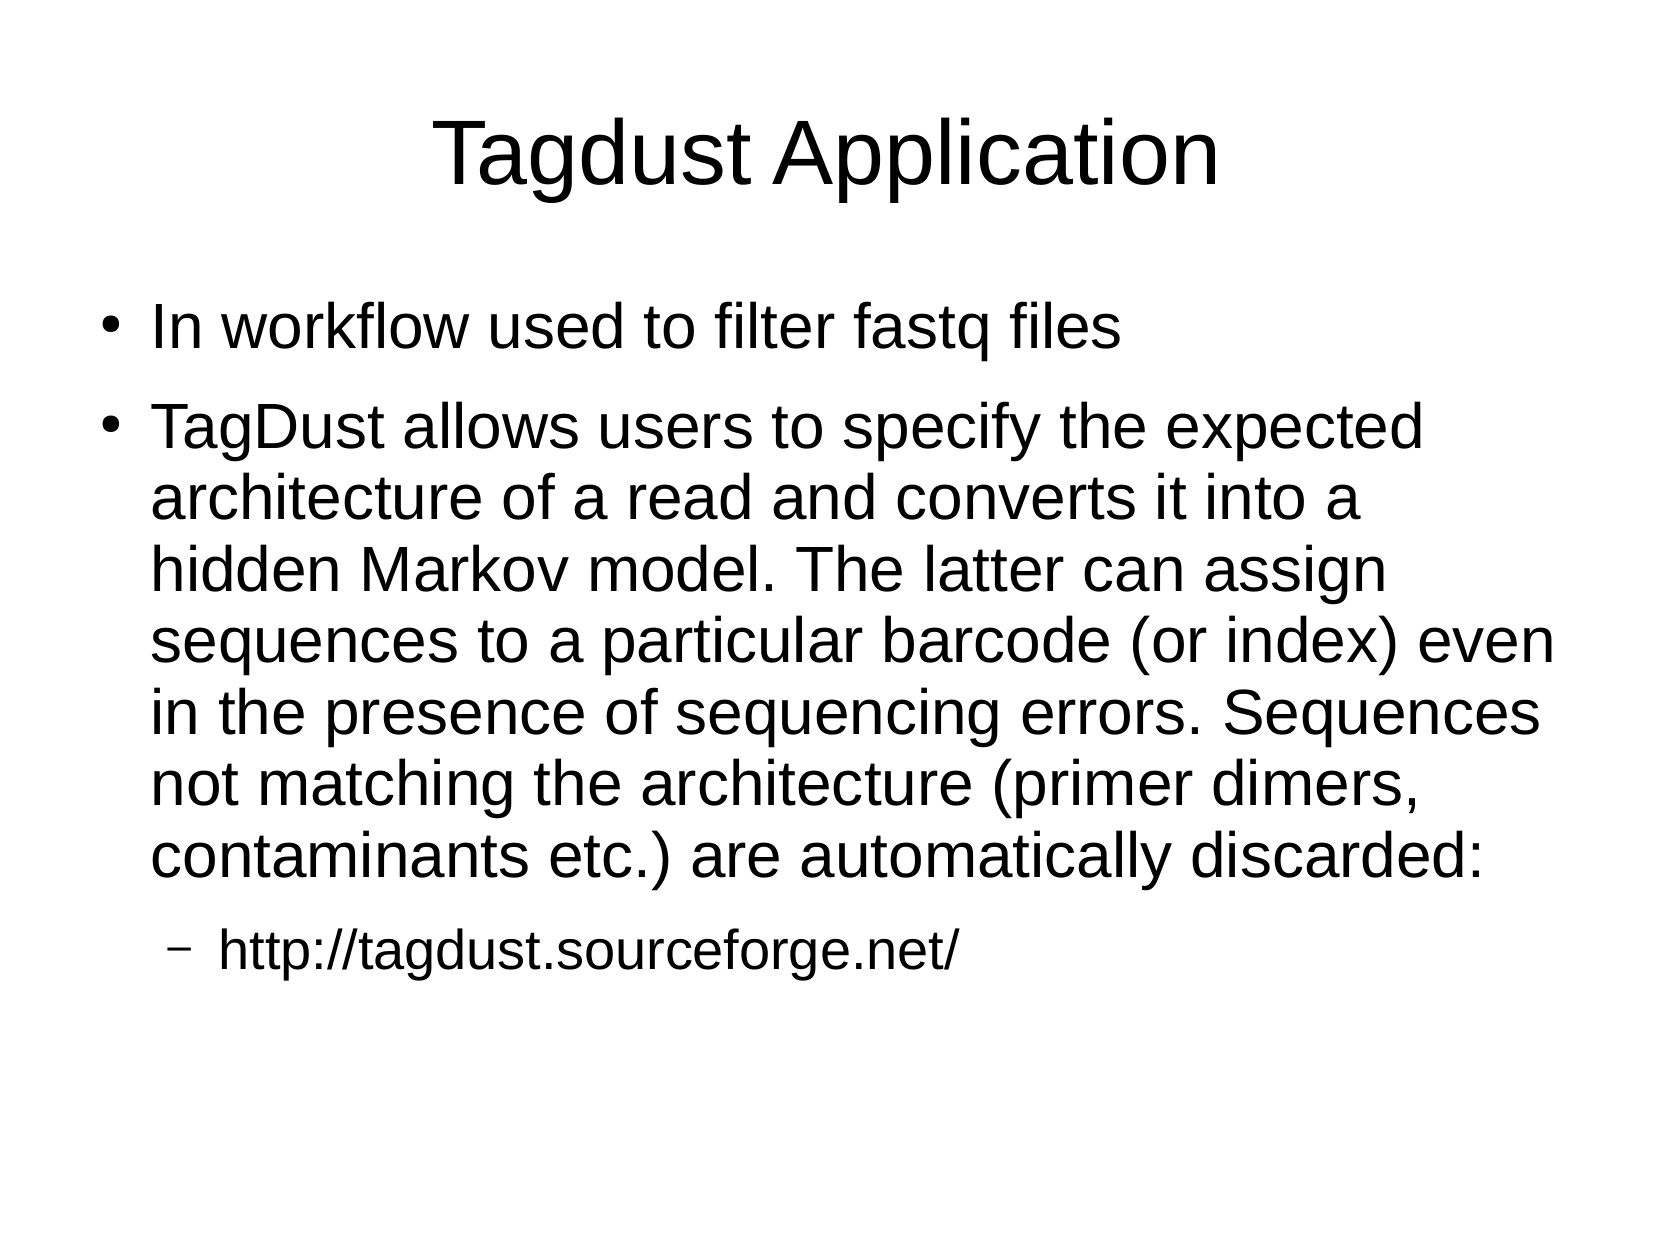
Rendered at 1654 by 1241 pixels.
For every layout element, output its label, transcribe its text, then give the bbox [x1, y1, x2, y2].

title Tagdust Application [82, 49, 1571, 257]
list In workflow used to filter fastq files TagDust allows users to specify the expected architecture of a read and converts it into a hidden Markov model. The latter can assign sequences to a particular barcode (or index) even in the presence of sequencing errors. Sequences not matching the architecture (primer dimers, contaminants etc.) are automatically discarded: http://tagdust.sourceforge.net/ [82, 290, 1571, 1010]
